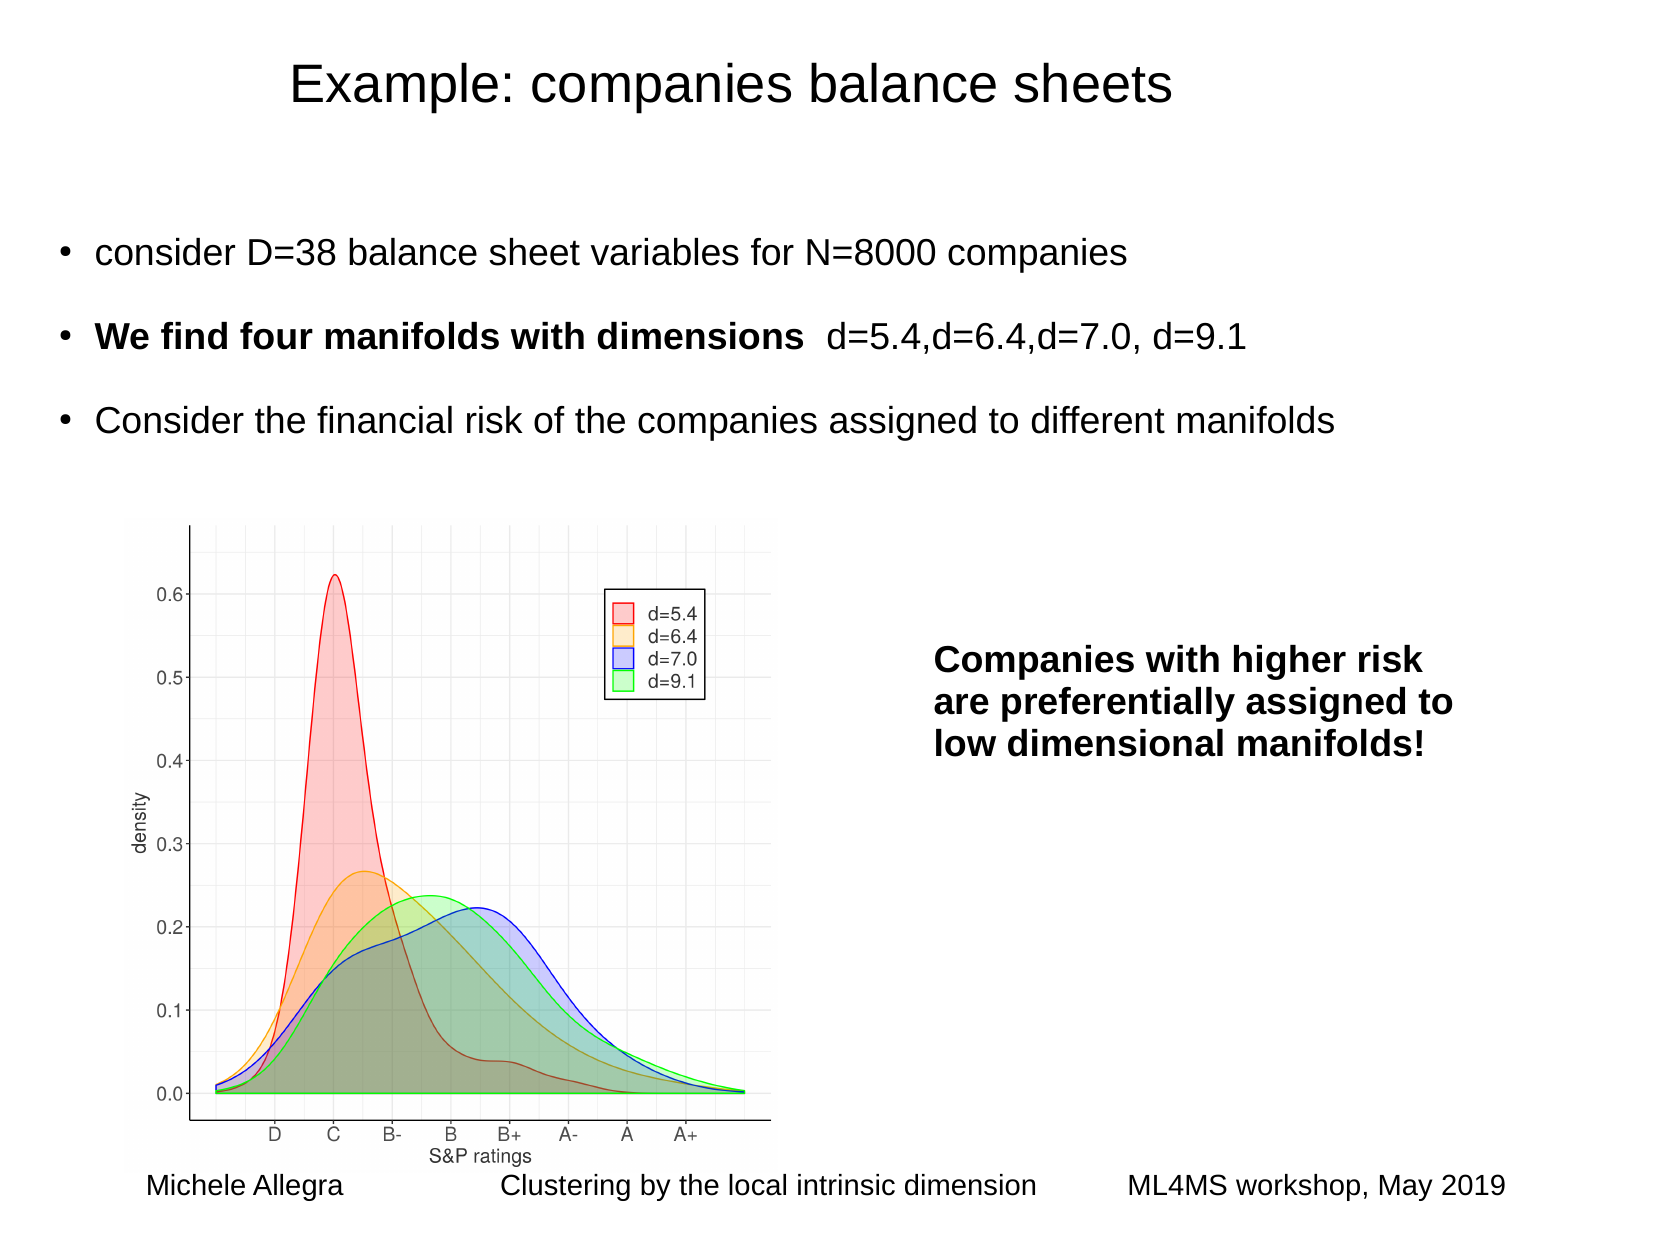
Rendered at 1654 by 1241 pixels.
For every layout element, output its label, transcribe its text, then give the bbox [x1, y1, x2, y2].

picture [124, 518, 778, 1173]
title Michele Allegra Clustering by the local intrinsic dimension ML4MS workshop, May 2019 [82, 1147, 1572, 1223]
text_box consider D=38 balance sheet variables for N=8000 companies We find four manifolds with dimensions d=5.4,d=6.4,d=7.0, d=9.1 Consider the financial risk of the companies assigned to different manifolds [59, 189, 1607, 484]
text_box Companies with higher risk are preferentially assigned to low dimensional manifolds! [898, 638, 1489, 765]
title Example: companies balance sheets [106, 32, 1359, 136]
